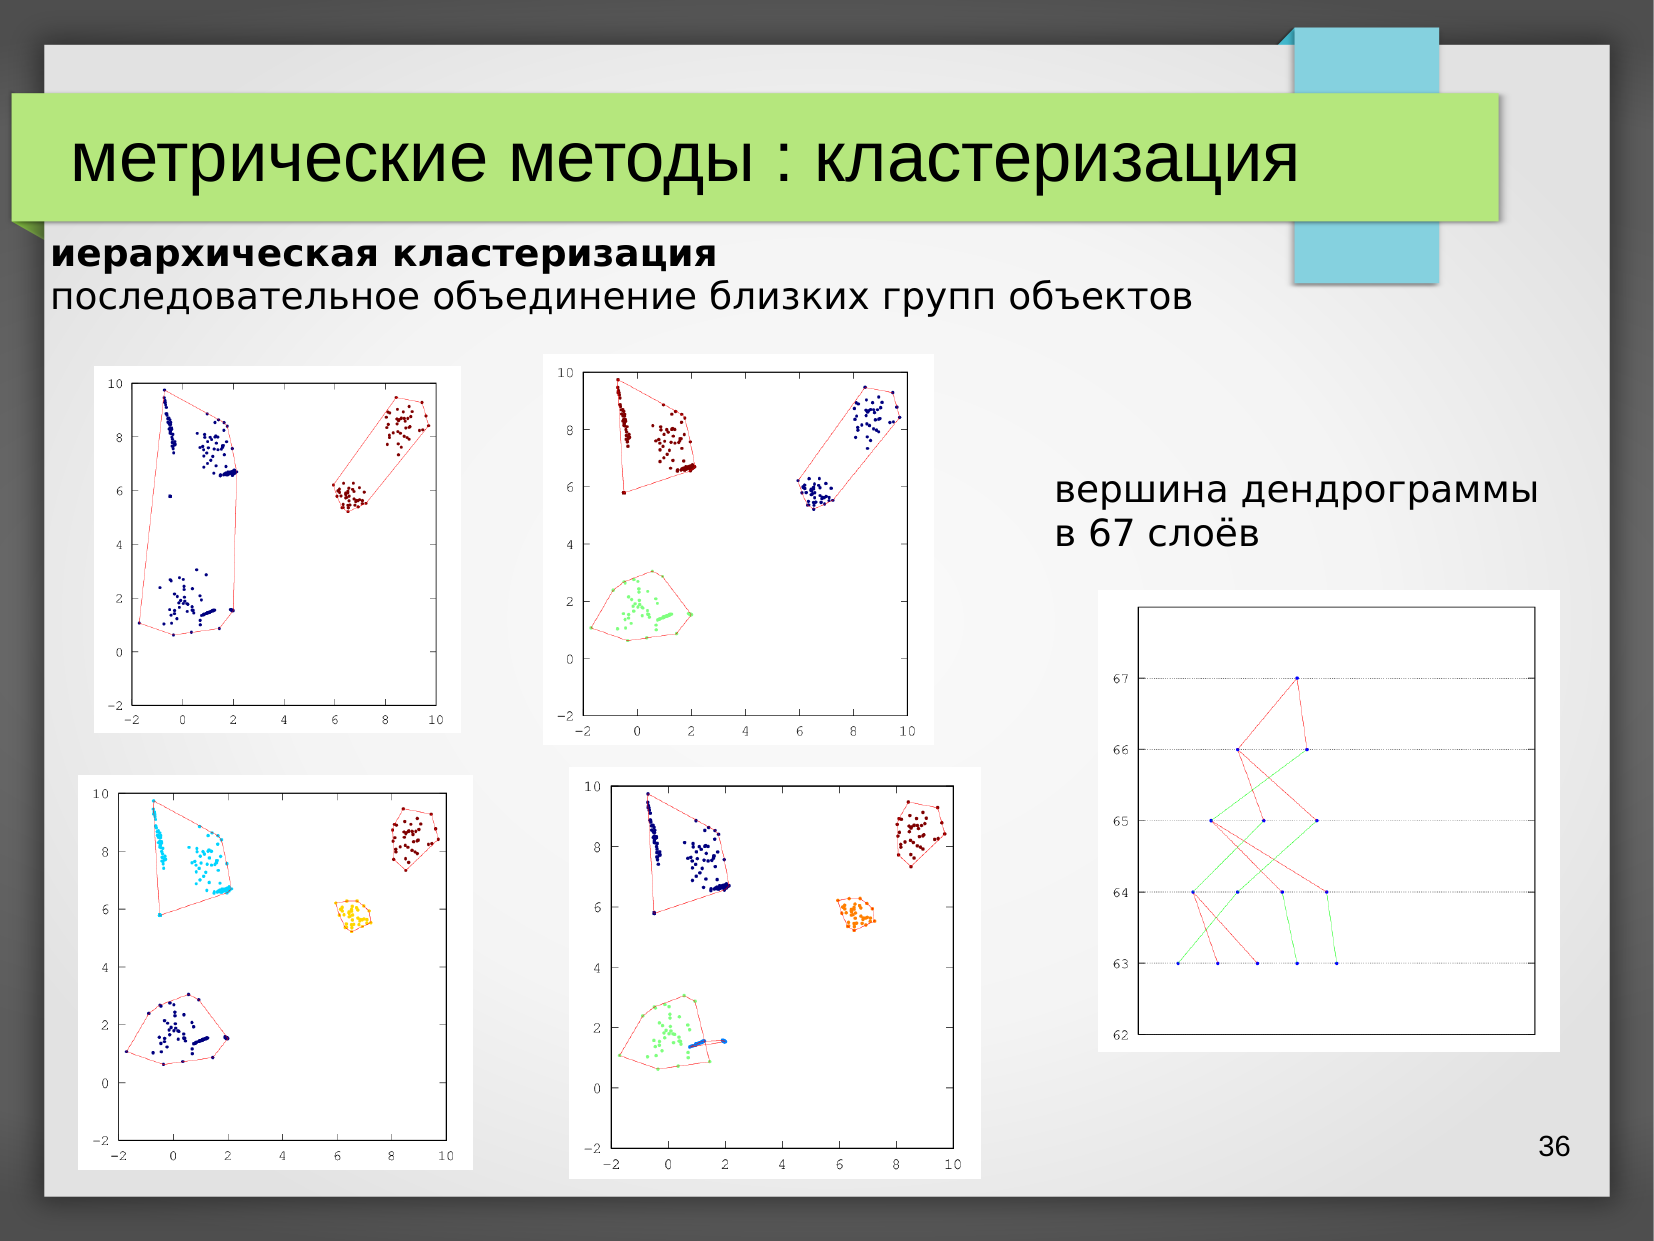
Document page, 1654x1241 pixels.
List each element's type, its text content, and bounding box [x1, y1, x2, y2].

text_box вершина дендрограммы в 67 слоёв [1039, 460, 1619, 567]
picture [0, 0, 1654, 1241]
title метрические методы : кластеризация [70, 117, 1382, 197]
text_box иерархическая кластеризация последовательное объединение близких групп объектов [35, 224, 1288, 331]
